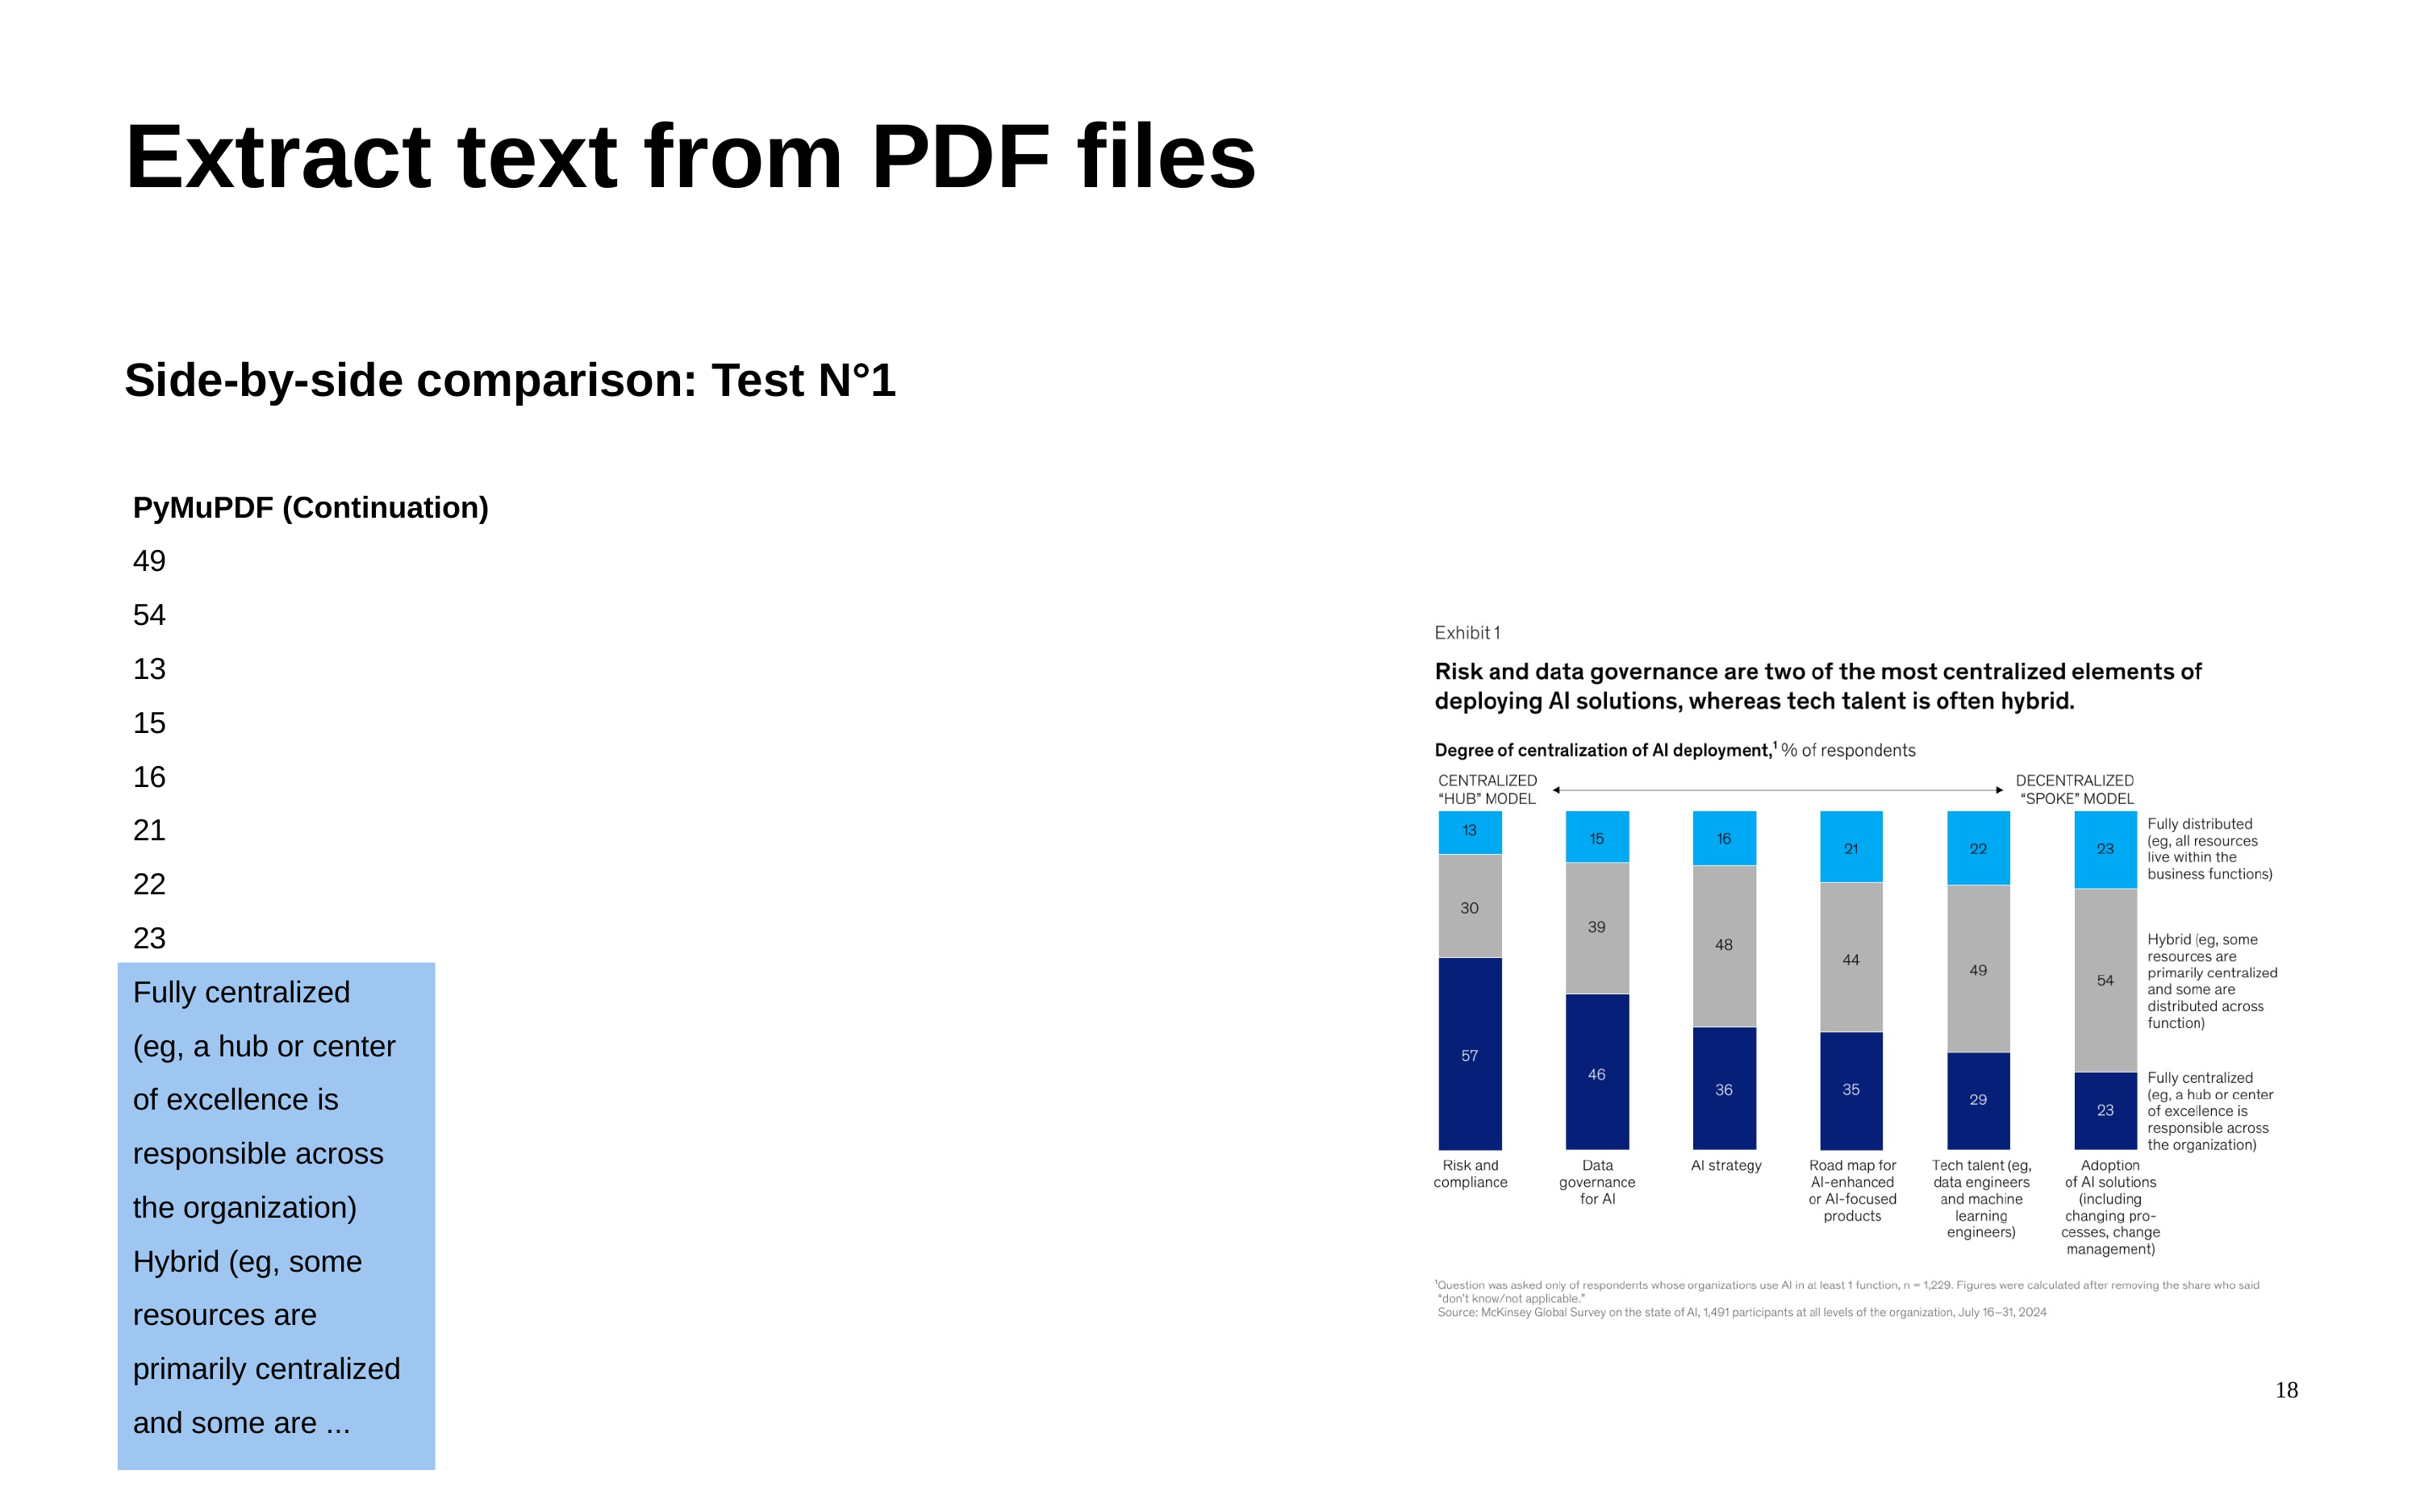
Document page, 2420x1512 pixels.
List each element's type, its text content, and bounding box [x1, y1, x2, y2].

picture [1400, 605, 2300, 1331]
text_box Extract text from PDF files [112, 61, 2173, 251]
text_box [117, 962, 436, 1470]
text_box PyMuPDF (Continuation) 49 54 13 15 16 21 22 23 Fully centralized (eg, a hub or center of excellence is responsible across the organization) Hybrid (eg, some resources are primarily centralized and some are ... [121, 484, 666, 1446]
text_box Side-by-side comparison: Test N°1 [112, 322, 2118, 413]
